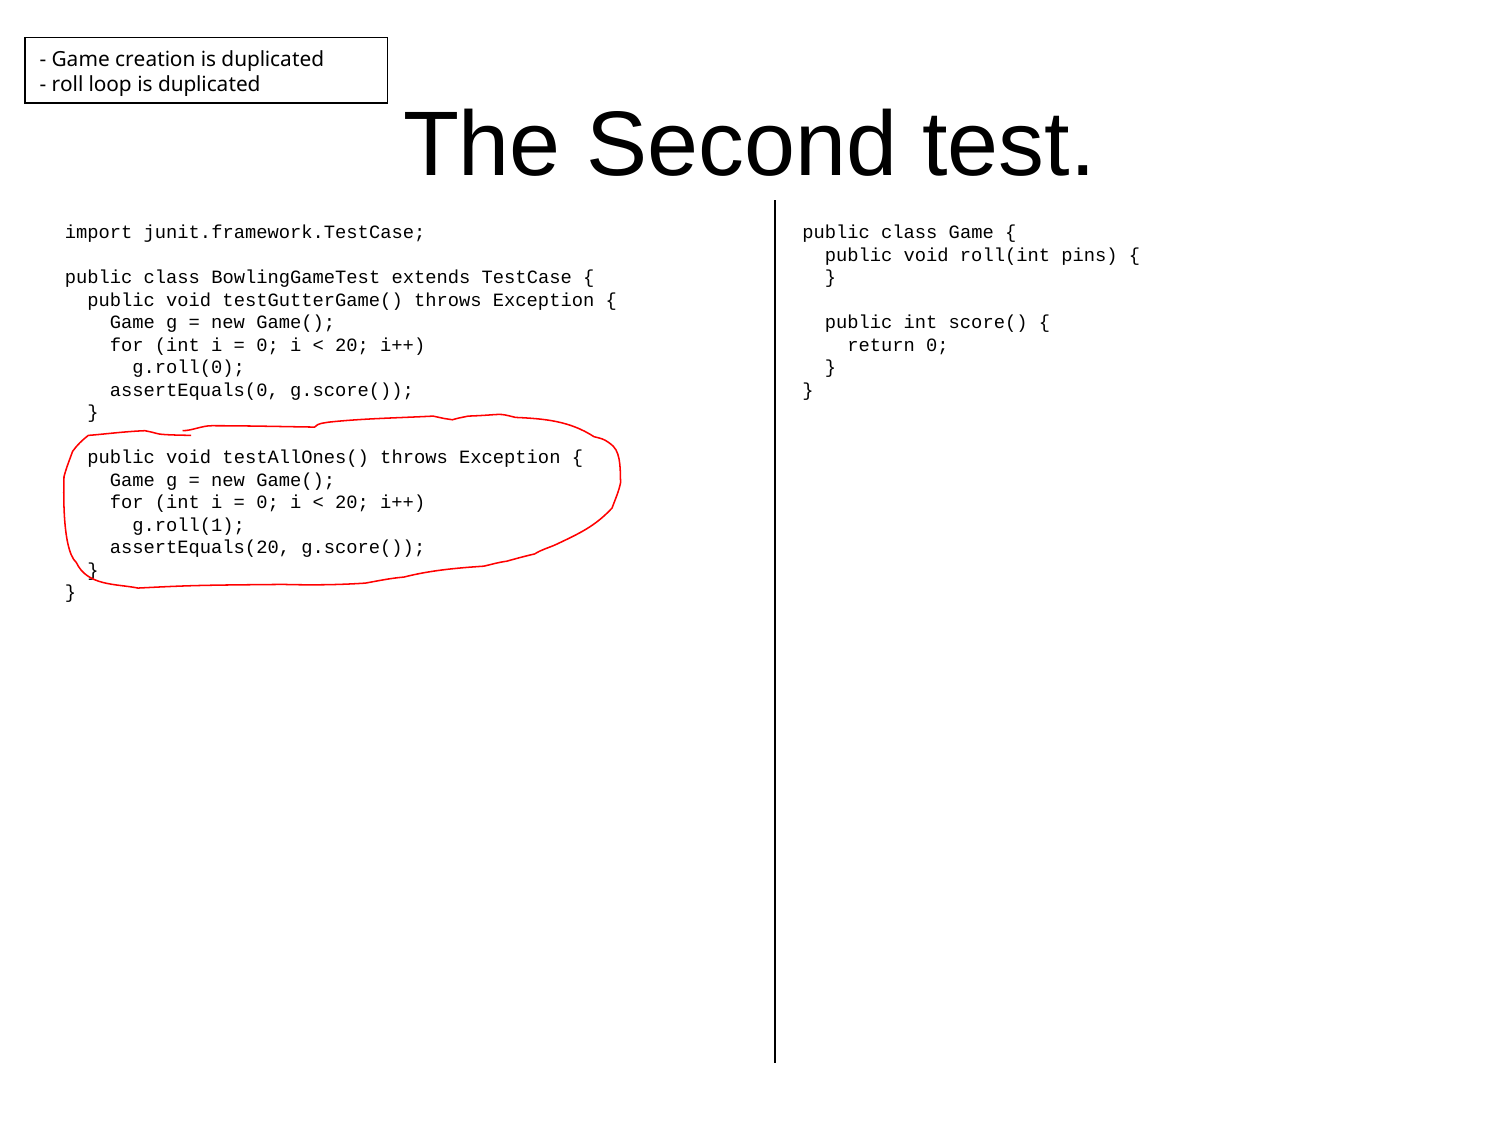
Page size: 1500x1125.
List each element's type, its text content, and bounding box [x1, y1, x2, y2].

text_box public class Game { public void roll(int pins) { } public int score() { return 0; } } [787, 212, 1451, 431]
text_box - Game creation is duplicated - roll loop is duplicated [24, 37, 388, 103]
title The Second test. [75, 45, 1426, 233]
text_box import junit.framework.TestCase; public class BowlingGameTest extends TestCase { public void testGutterGame() throws Exception { Game g = new Game(); for (int i = 0; i < 20; i++) g.roll(0); assertEquals(0, g.score()); } public void testAllOnes() throws Exception { Game g = new Game(); for (int i = 0; i < 20; i++) g.roll(1); assertEquals(20, g.score()); } } [50, 212, 713, 611]
